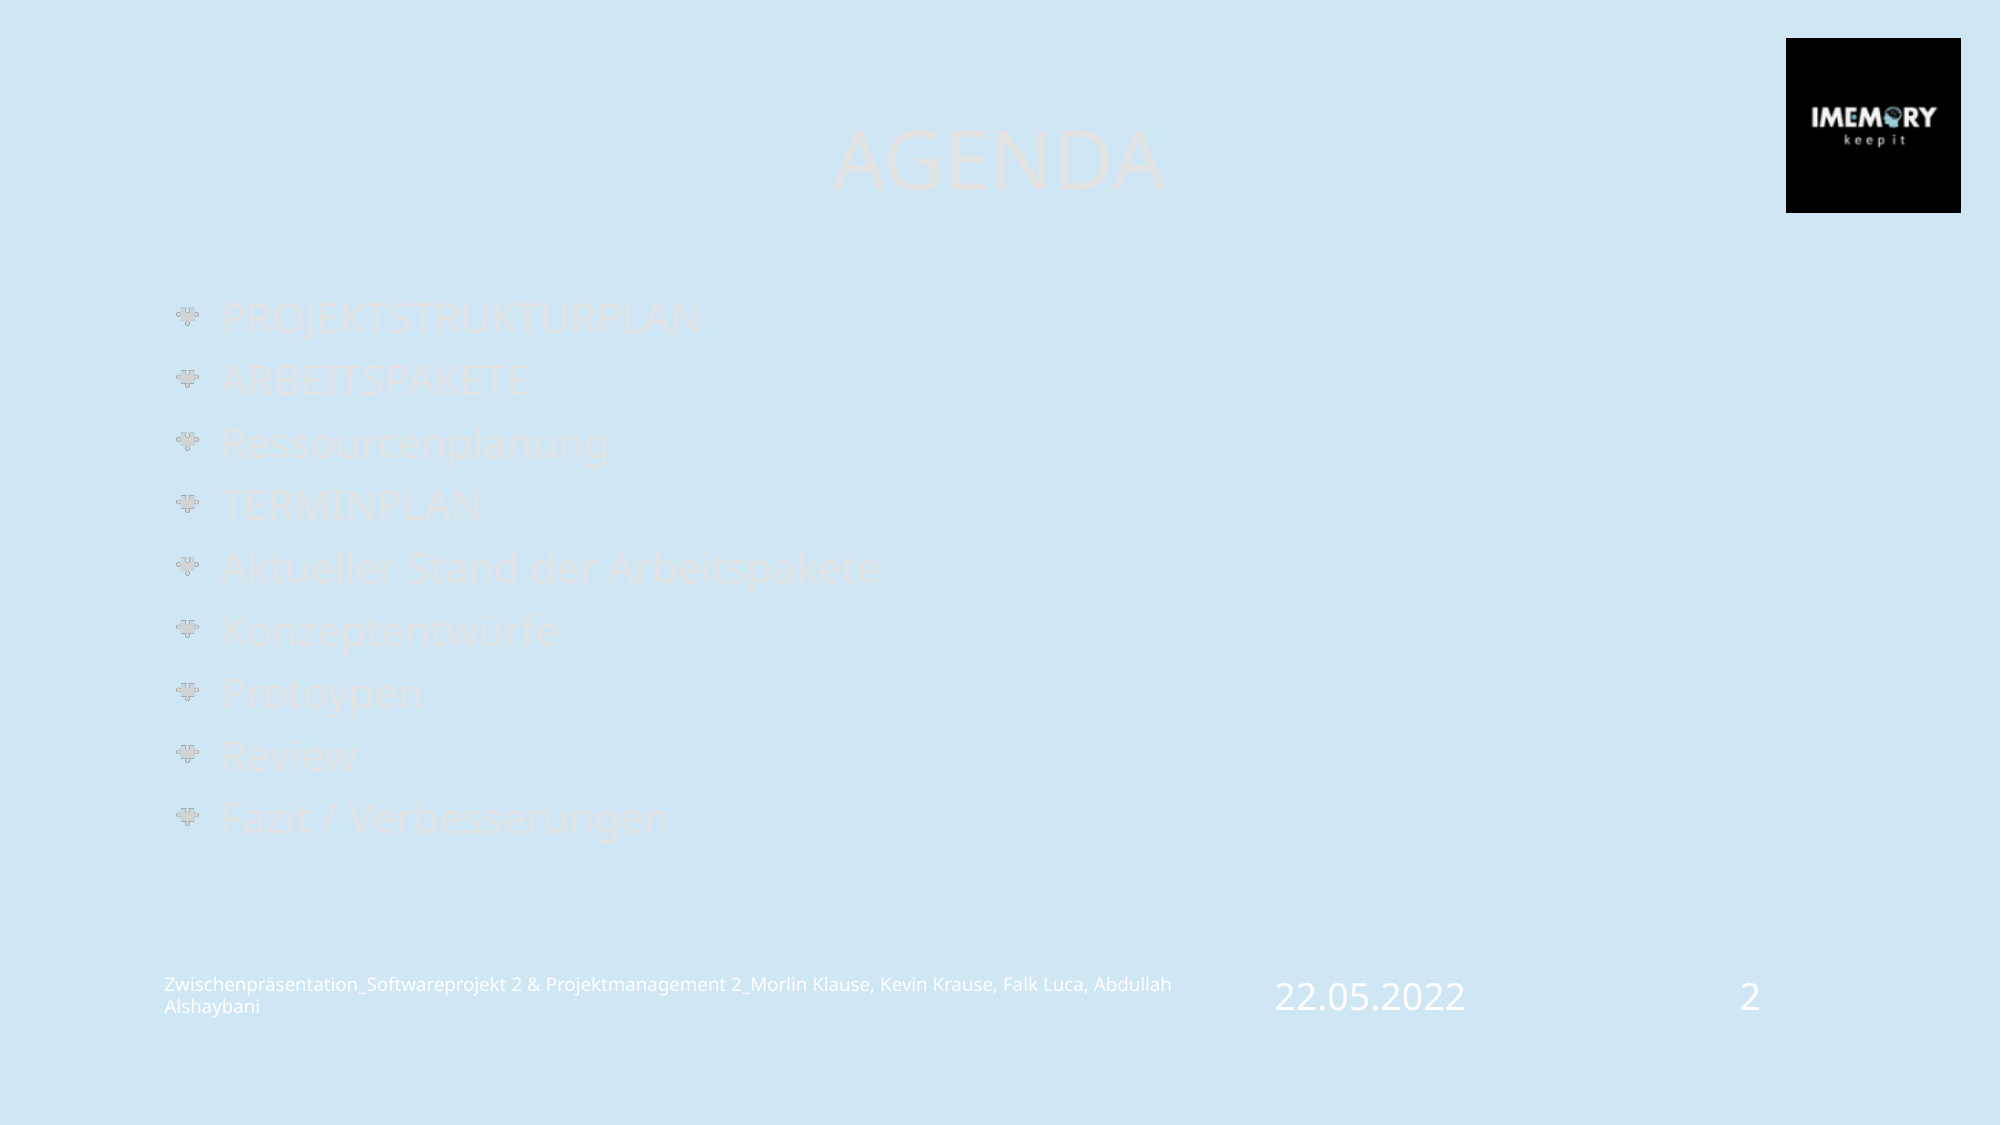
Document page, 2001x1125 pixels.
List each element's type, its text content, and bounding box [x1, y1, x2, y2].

footer Zwischenpräsentation_Softwareprojekt 2 & Projektmanagement 2_Morlin Klause, Kevin Krause, Falk Luca, Abdullah Alshaybani [149, 965, 1245, 1025]
slide_number 22.05.2022 [1259, 965, 1710, 1025]
list PROJEKTSTRUKTURPLAN ARBEITSPAKETE Ressourcenplanung TERMINPLAN Aktueller Stand der Arbeitspakete Konzeptentwürfe Protoypen Review Fazit / Verbesserungen [149, 284, 1849, 950]
title AGENDA [149, 99, 1849, 260]
slide_number <Nummer> [1724, 965, 1849, 1025]
picture [1786, 38, 1961, 213]
